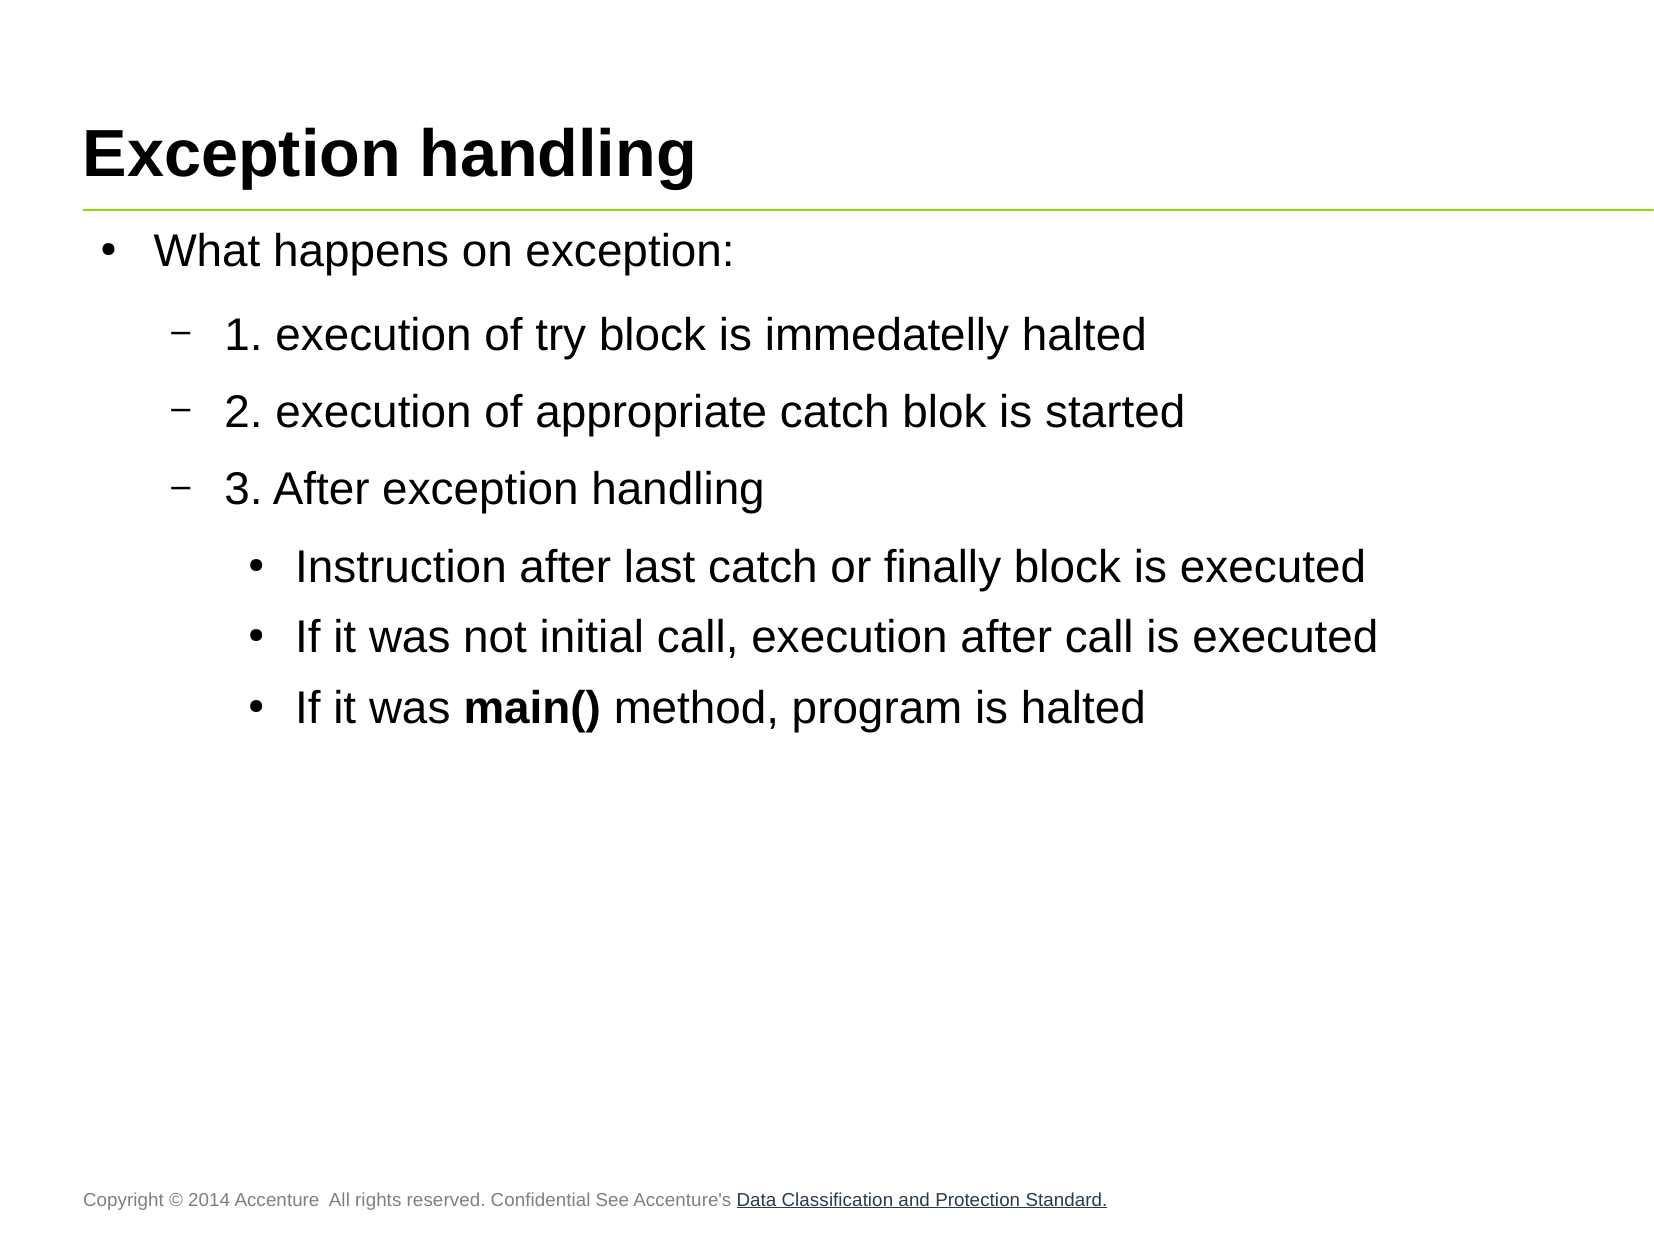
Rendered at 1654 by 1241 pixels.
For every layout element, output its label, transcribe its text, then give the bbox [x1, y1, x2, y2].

list What happens on exception: 1. execution of try block is immedatelly halted 2. execution of appropriate catch blok is started 3. After exception handling Instruction after last catch or finally block is executed If it was not initial call, execution after call is executed If it was main() method, program is halted [82, 225, 1538, 1186]
title Exception handling [82, 49, 1571, 257]
